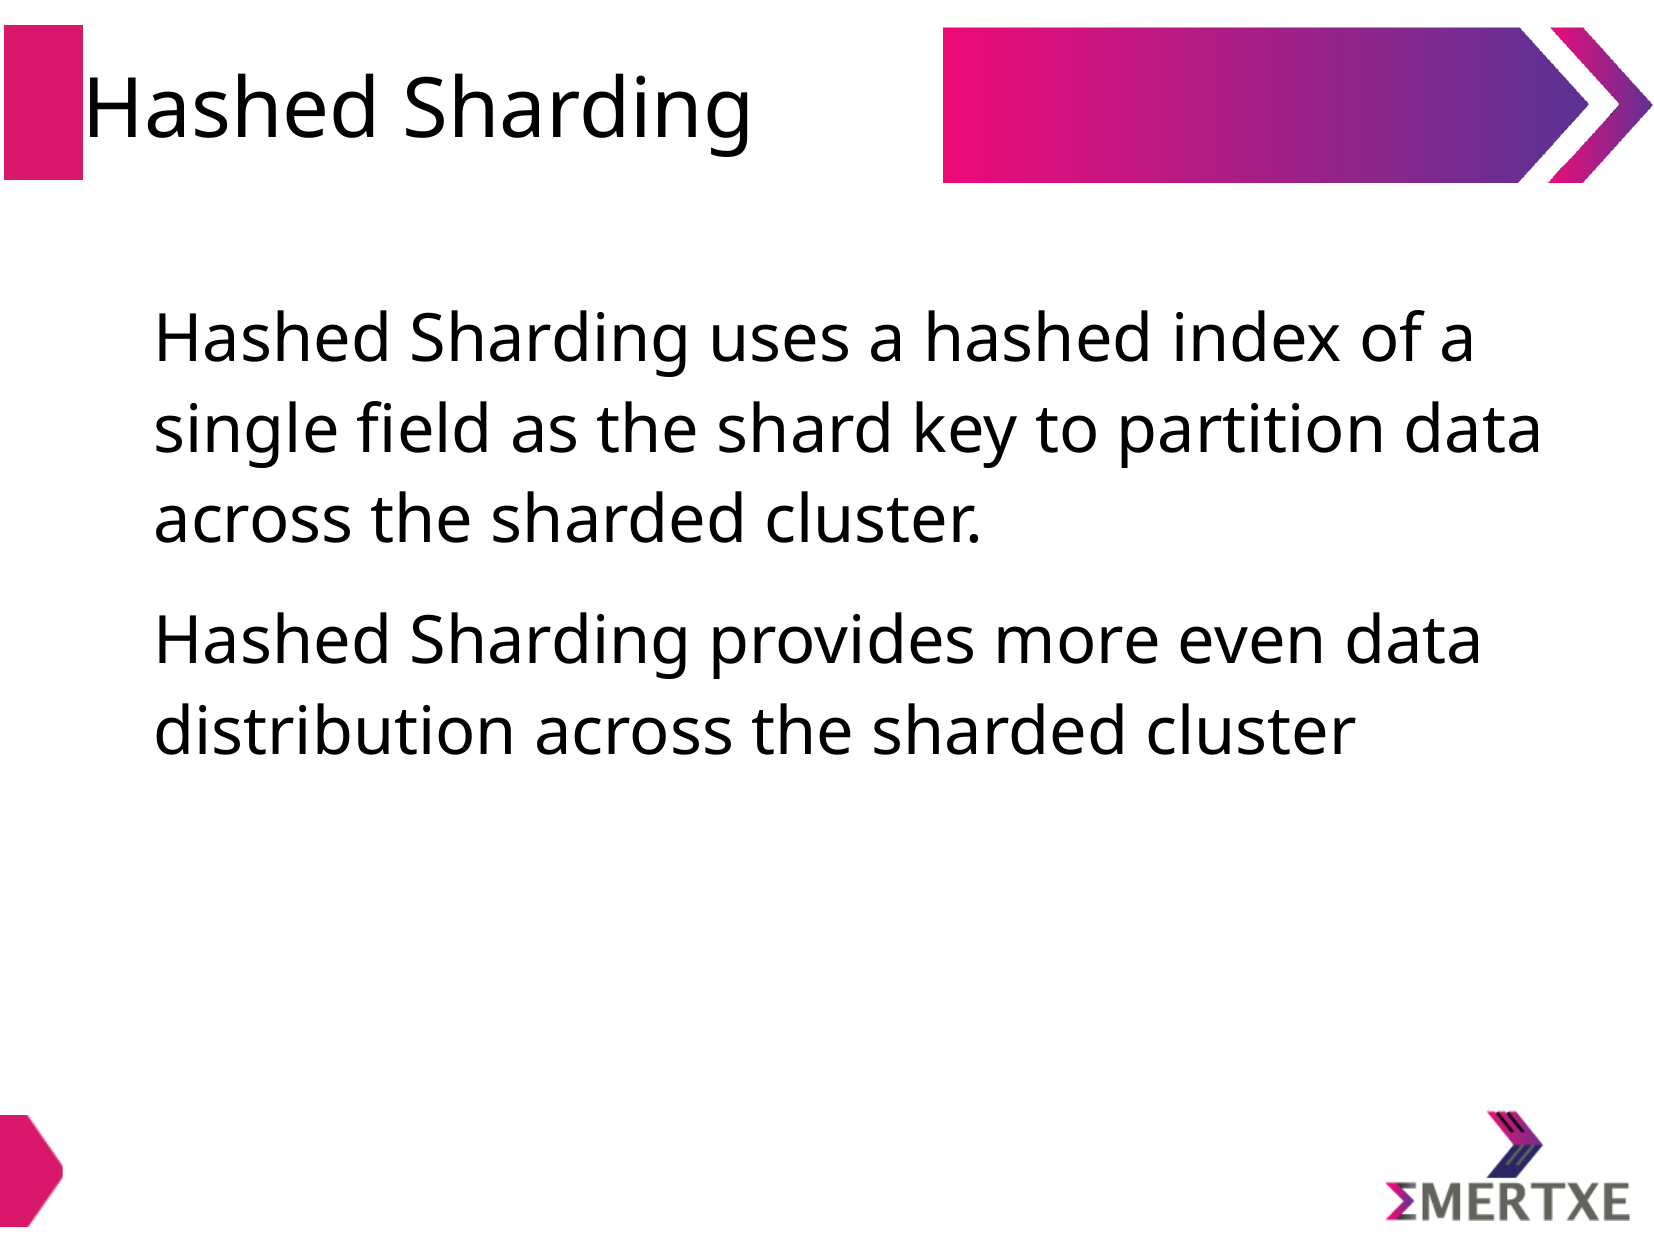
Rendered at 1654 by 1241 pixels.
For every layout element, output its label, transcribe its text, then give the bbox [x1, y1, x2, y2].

picture [1385, 1107, 1631, 1221]
picture [1571, 27, 1653, 183]
title Hashed Sharding [82, 2, 1571, 210]
list Hashed Sharding uses a hashed index of a single field as the shard key to partition data across the sharded cluster. Hashed Sharding provides more even data distribution across the sharded cluster [82, 290, 1571, 1010]
